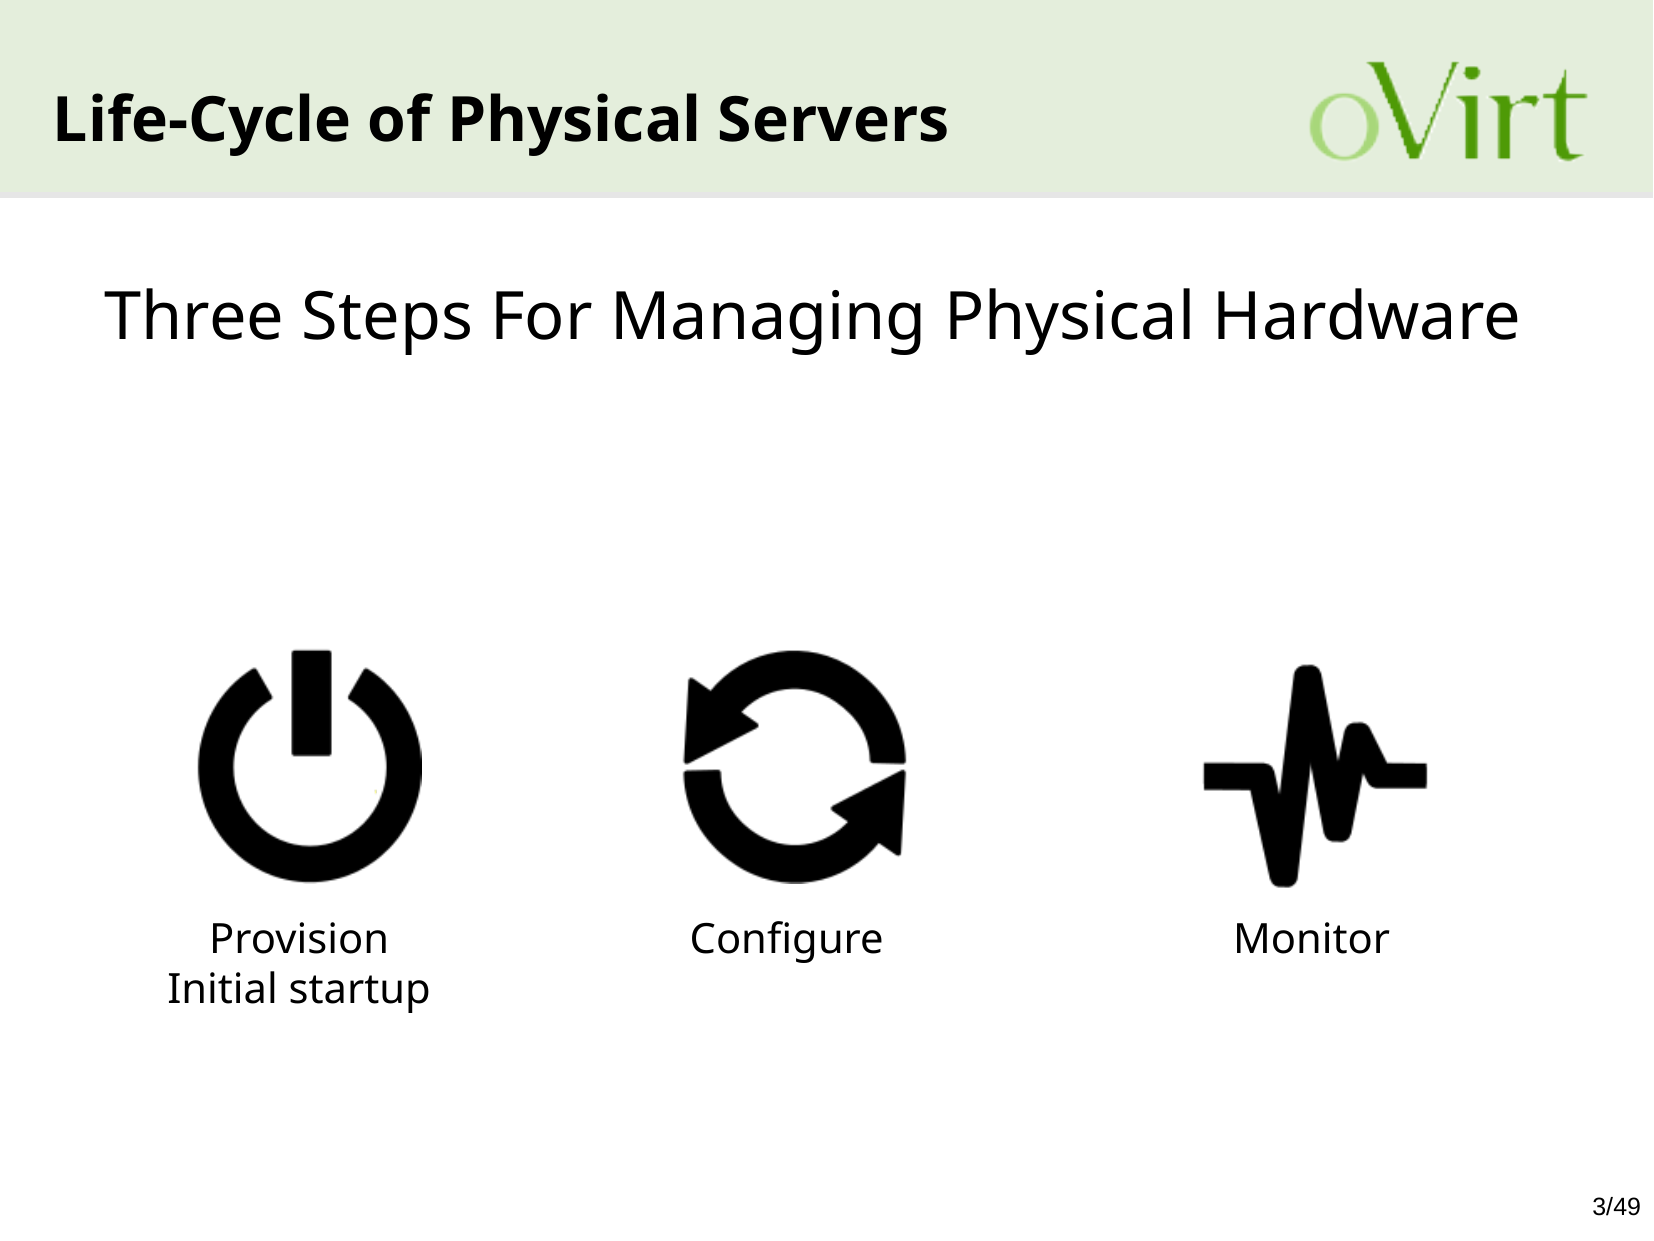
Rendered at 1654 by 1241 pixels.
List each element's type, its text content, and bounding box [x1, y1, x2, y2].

picture [1201, 650, 1429, 893]
text_box Configure [628, 904, 946, 970]
picture [195, 641, 422, 884]
picture [1289, 36, 1613, 181]
text_box Monitor [1153, 904, 1471, 1038]
title Life-Cycle of Physical Servers [52, 14, 1330, 154]
picture [680, 641, 908, 884]
text_box Three Steps For Managing Physical Hardware [45, 264, 1583, 459]
text_box Provision Initial startup [140, 904, 458, 1020]
